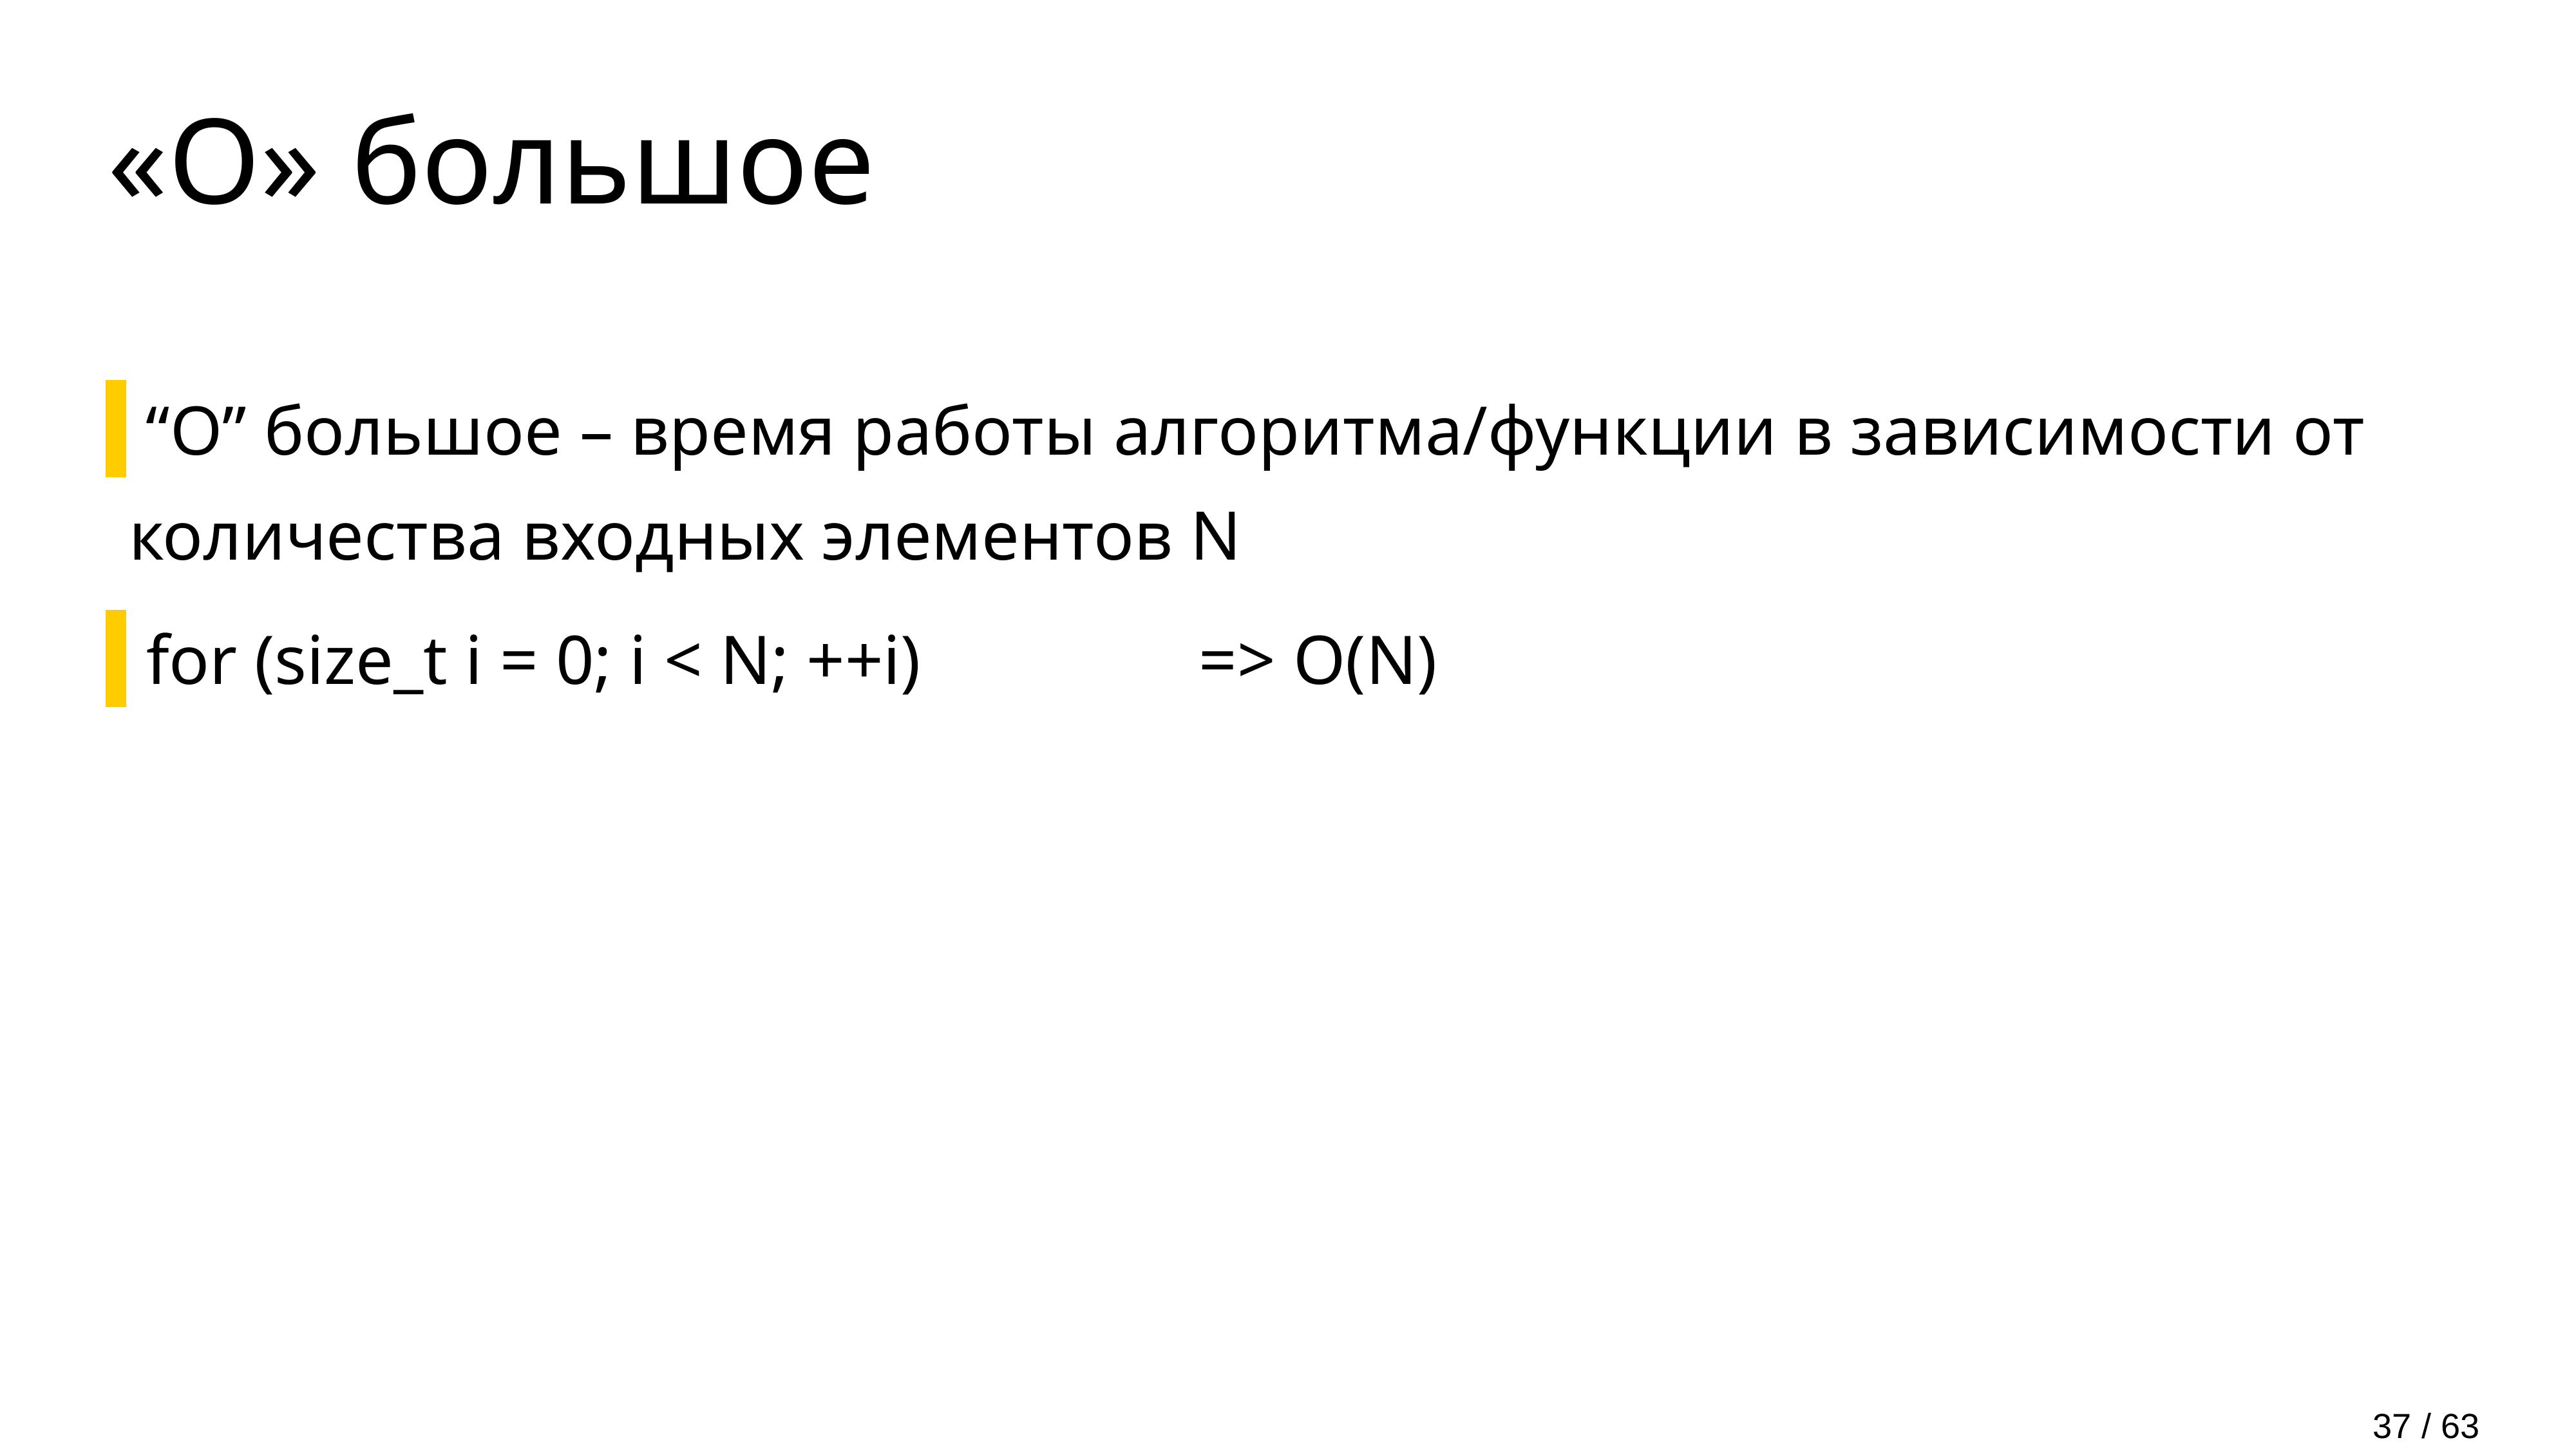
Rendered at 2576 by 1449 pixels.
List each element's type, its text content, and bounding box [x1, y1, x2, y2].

text_box “О” большое – время работы алгоритма/функции в зависимости от количества входных элементов N for (size_t i = 0; i < N; ++i) => O(N) [96, 364, 2512, 1419]
text_box <number> / 63 [2363, 1402, 2576, 1449]
title «О» большое [108, 80, 2468, 242]
